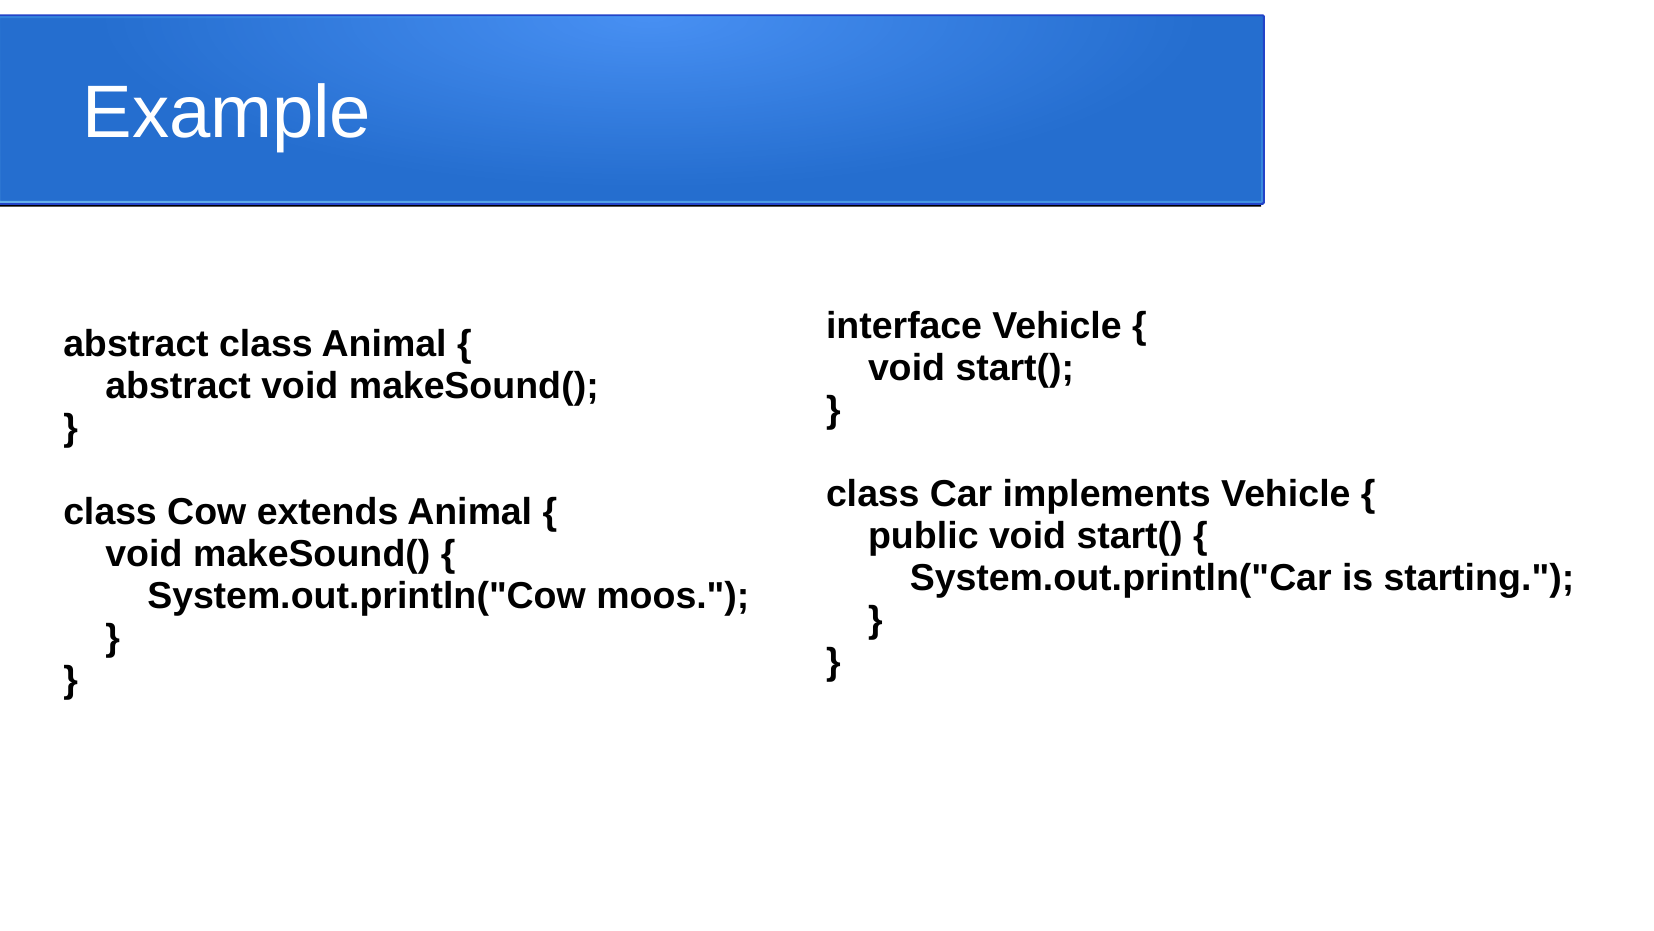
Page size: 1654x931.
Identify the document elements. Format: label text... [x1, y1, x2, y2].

title Example [82, 35, 1235, 189]
text_box abstract class Animal { abstract void makeSound(); } class Cow extends Animal { void makeSound() { System.out.println("Cow moos."); } } [48, 315, 766, 708]
text_box interface Vehicle { void start(); } class Car implements Vehicle { public void start() { System.out.println("Car is starting."); } } [811, 297, 1591, 691]
